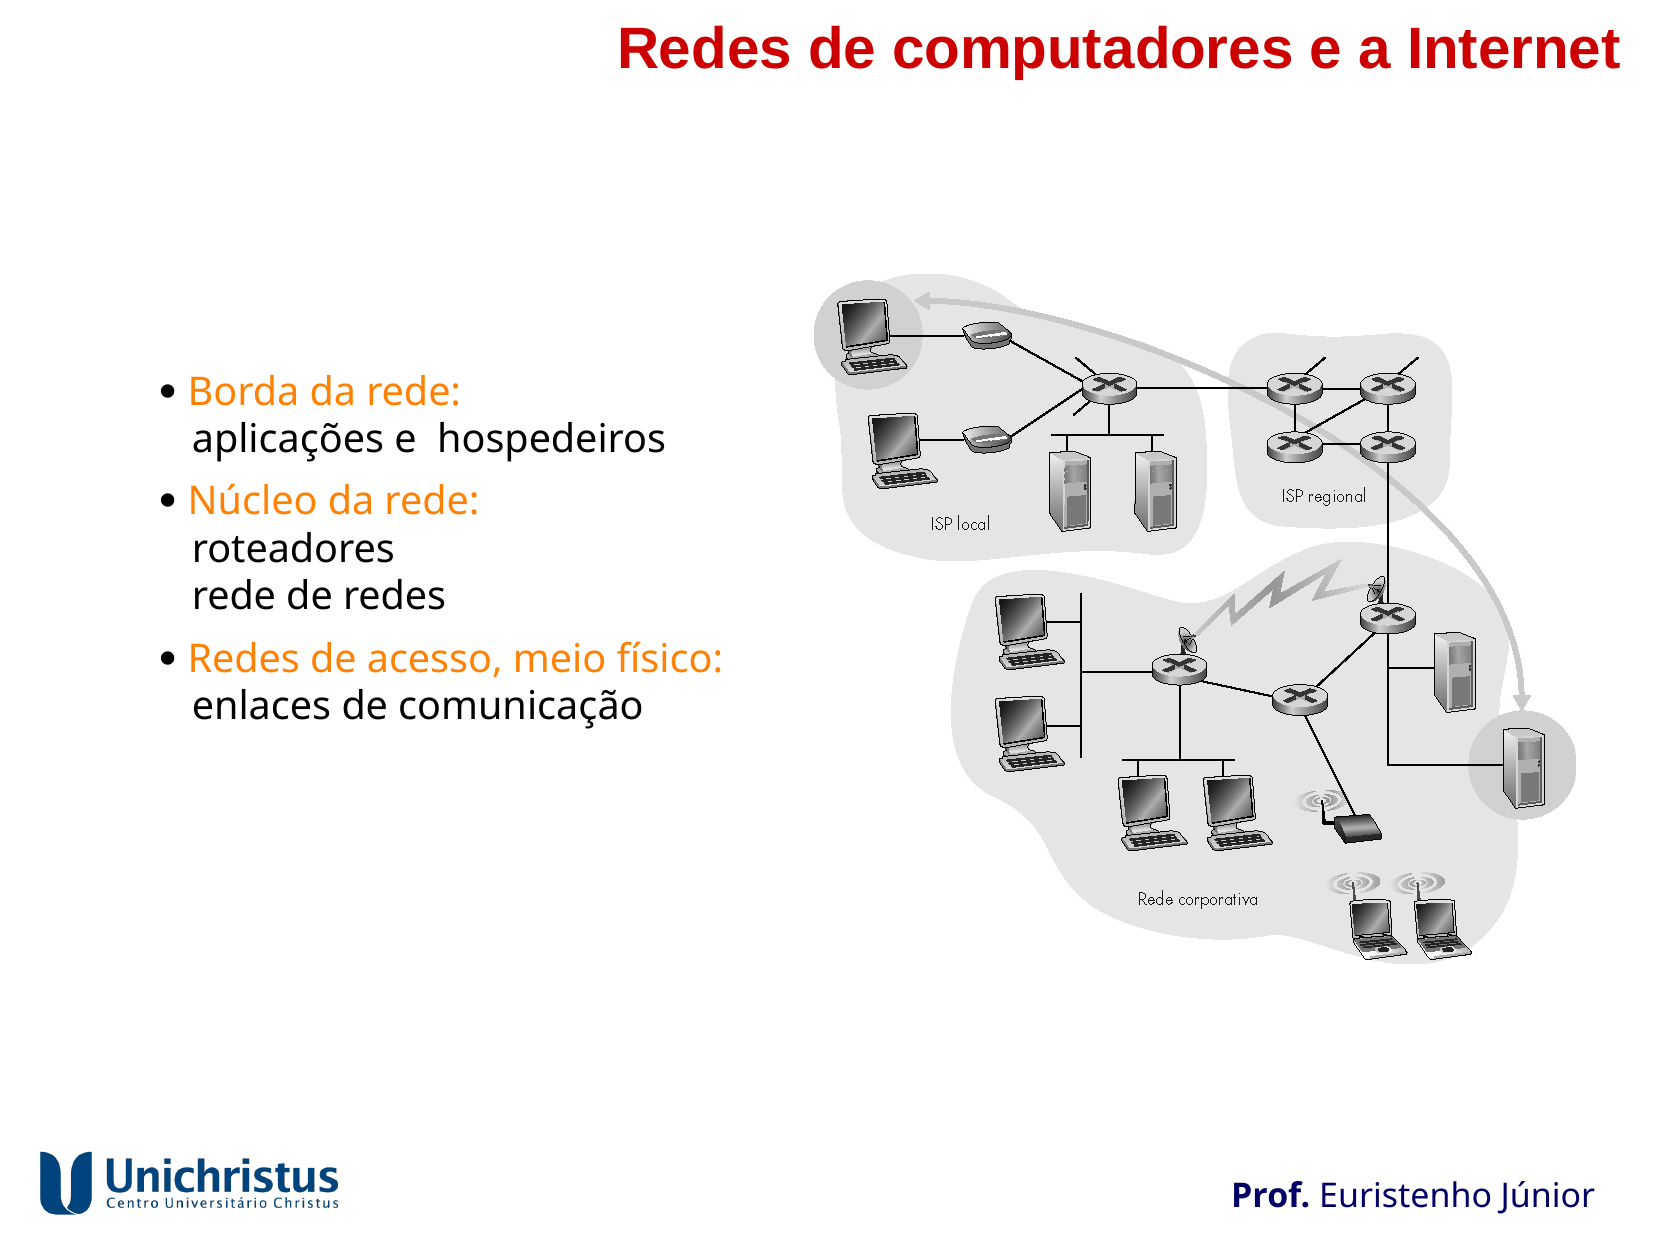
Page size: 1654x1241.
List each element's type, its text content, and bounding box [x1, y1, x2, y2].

list  Borda da rede: aplicações e hospedeiros  Núcleo da rede: roteadores rede de redes  Redes de acesso, meio físico: enlaces de comunicação [75, 357, 752, 768]
picture [814, 274, 1576, 964]
text_box Redes de computadores e a Internet [602, 8, 1637, 154]
picture [35, 1148, 343, 1217]
text_box Prof. Euristenho Júnior [1216, 1163, 1654, 1224]
